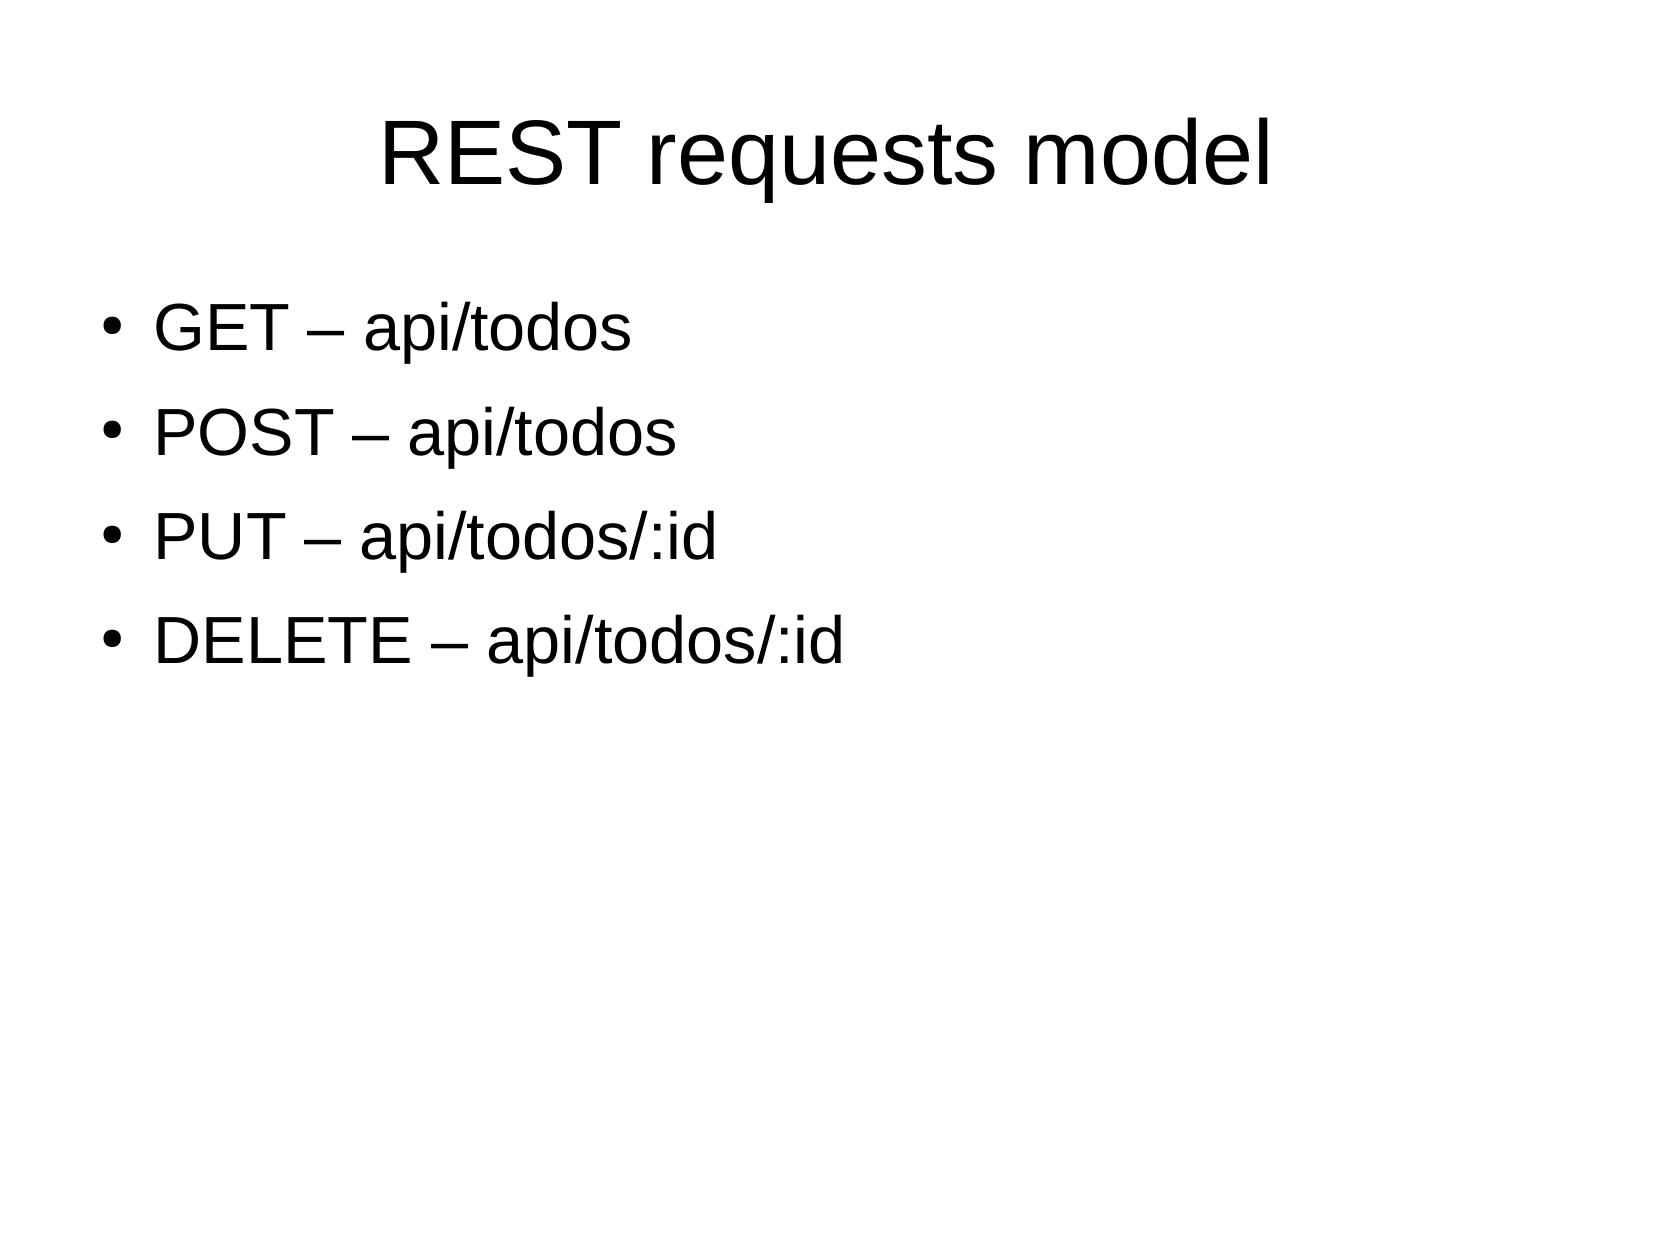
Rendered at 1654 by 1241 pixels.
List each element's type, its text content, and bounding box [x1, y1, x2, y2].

list GET – api/todos POST – api/todos PUT – api/todos/:id DELETE – api/todos/:id [82, 290, 1571, 1010]
title REST requests model [82, 49, 1571, 257]
